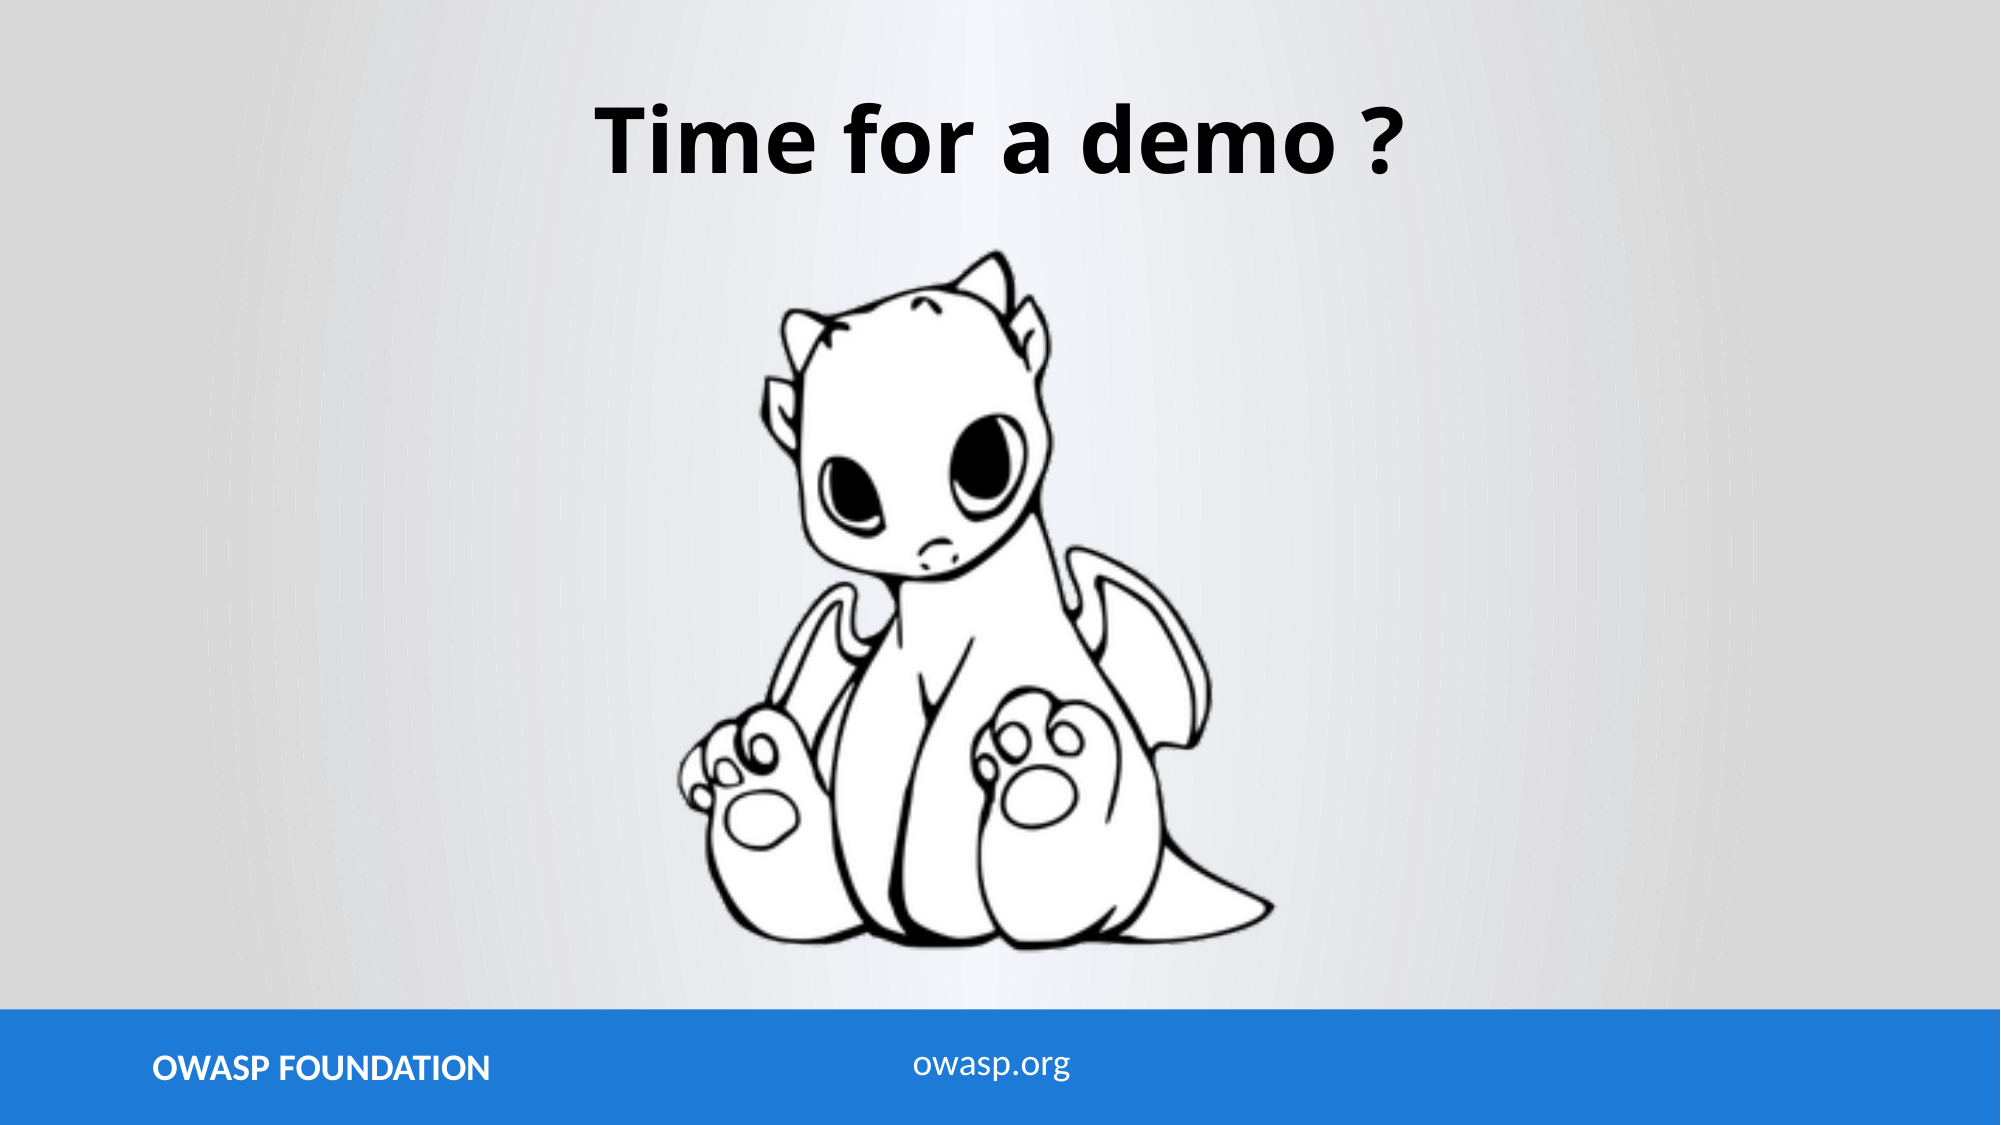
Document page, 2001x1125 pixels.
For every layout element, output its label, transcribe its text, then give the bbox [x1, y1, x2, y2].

picture [616, 244, 1337, 965]
title Time for a demo ? [137, 35, 1863, 253]
